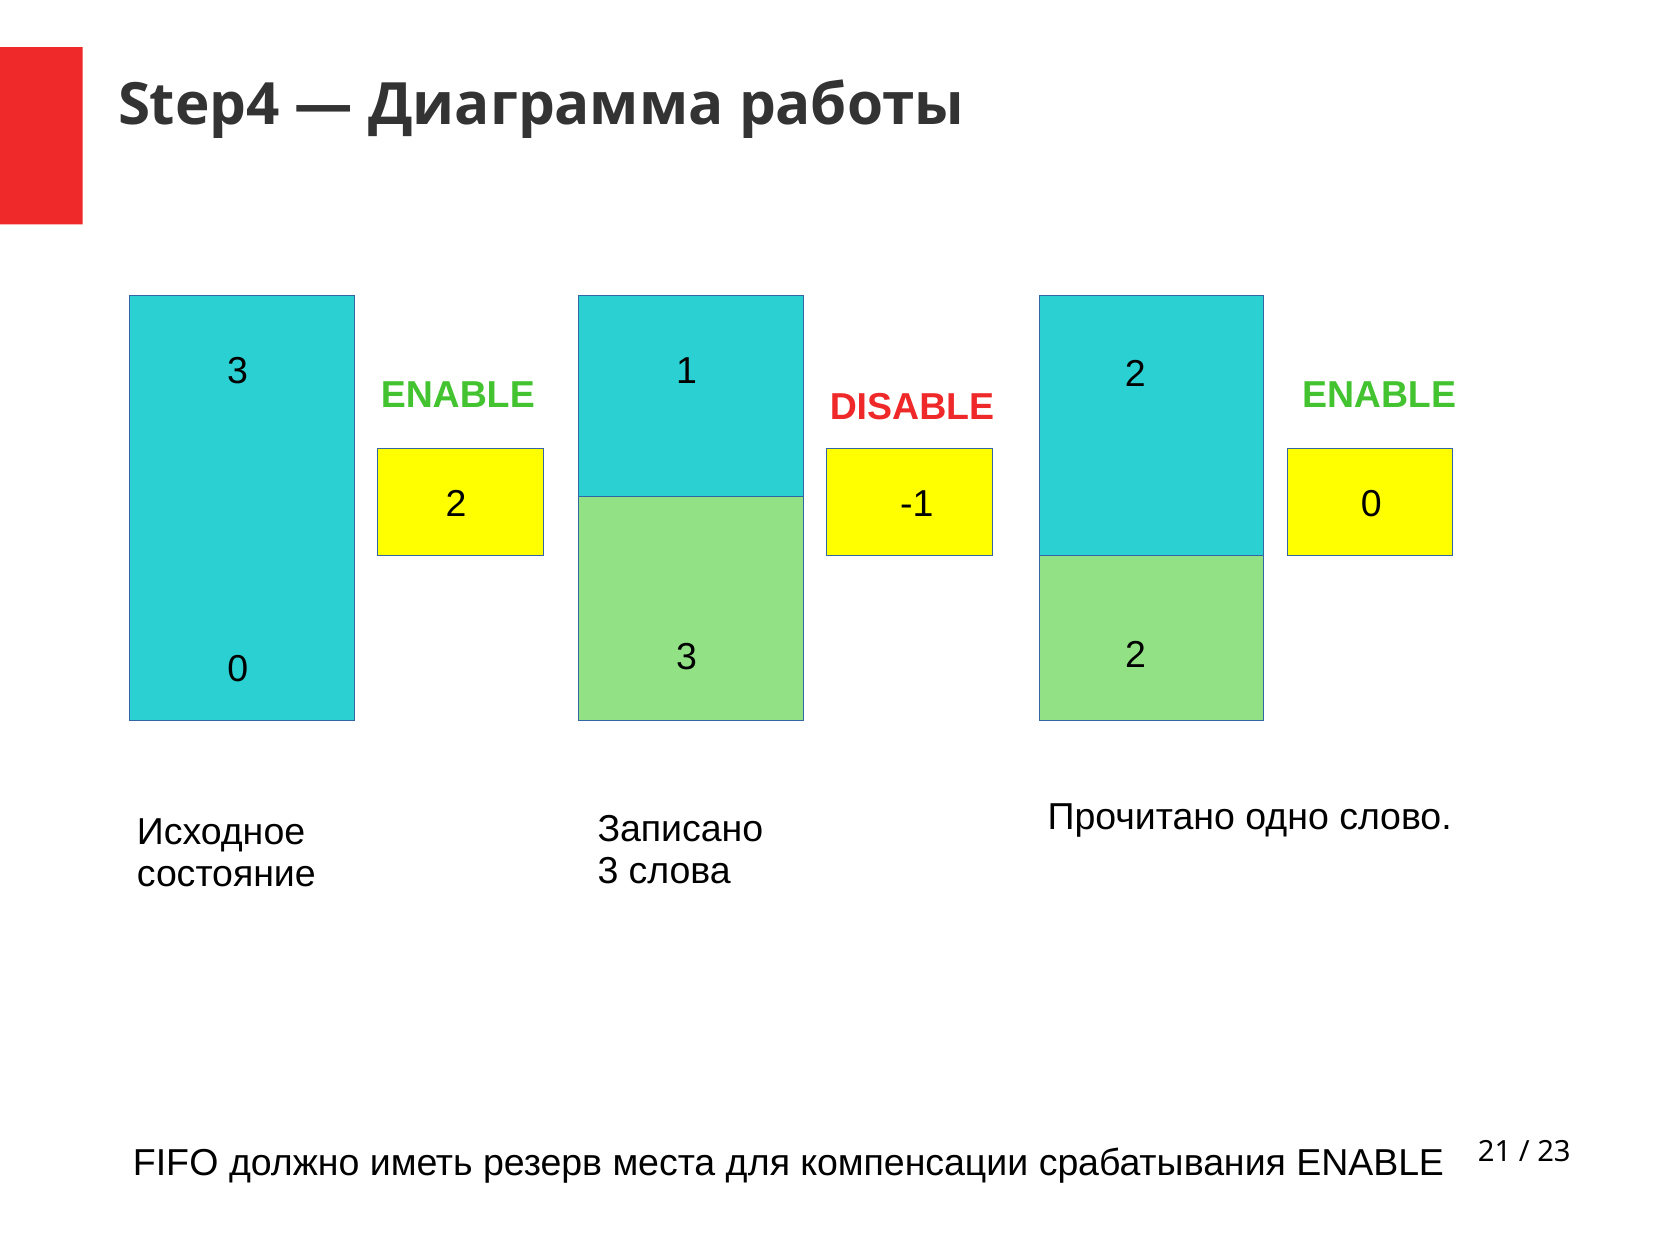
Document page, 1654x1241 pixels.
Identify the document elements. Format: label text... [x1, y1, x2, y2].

text_box 3 [661, 628, 733, 686]
text_box [129, 295, 355, 721]
text_box FIFO должно иметь резерв места для компенсации срабатывания ENABLE [118, 1133, 1461, 1191]
text_box [1039, 295, 1264, 721]
text_box [578, 295, 804, 721]
text_box [1287, 448, 1453, 556]
title Step4 — Диаграмма работы [118, 49, 1571, 154]
text_box Прочитано одно слово. [1032, 787, 1467, 928]
text_box -1 [885, 475, 949, 532]
text_box Исходное состояние [122, 803, 331, 902]
text_box [377, 448, 544, 556]
text_box DISABLE [814, 377, 1010, 435]
text_box ENABLE [366, 366, 550, 423]
text_box [826, 448, 993, 556]
text_box 2 [430, 475, 482, 532]
text_box 3 [212, 342, 263, 399]
text_box 0 [212, 640, 263, 697]
text_box Записано 3 слова [582, 799, 779, 898]
text_box 2 [1110, 625, 1182, 683]
text_box ENABLE [1287, 366, 1472, 423]
text_box 1 [661, 342, 733, 399]
text_box 2 [1109, 345, 1182, 402]
text_box 0 [1346, 475, 1397, 532]
